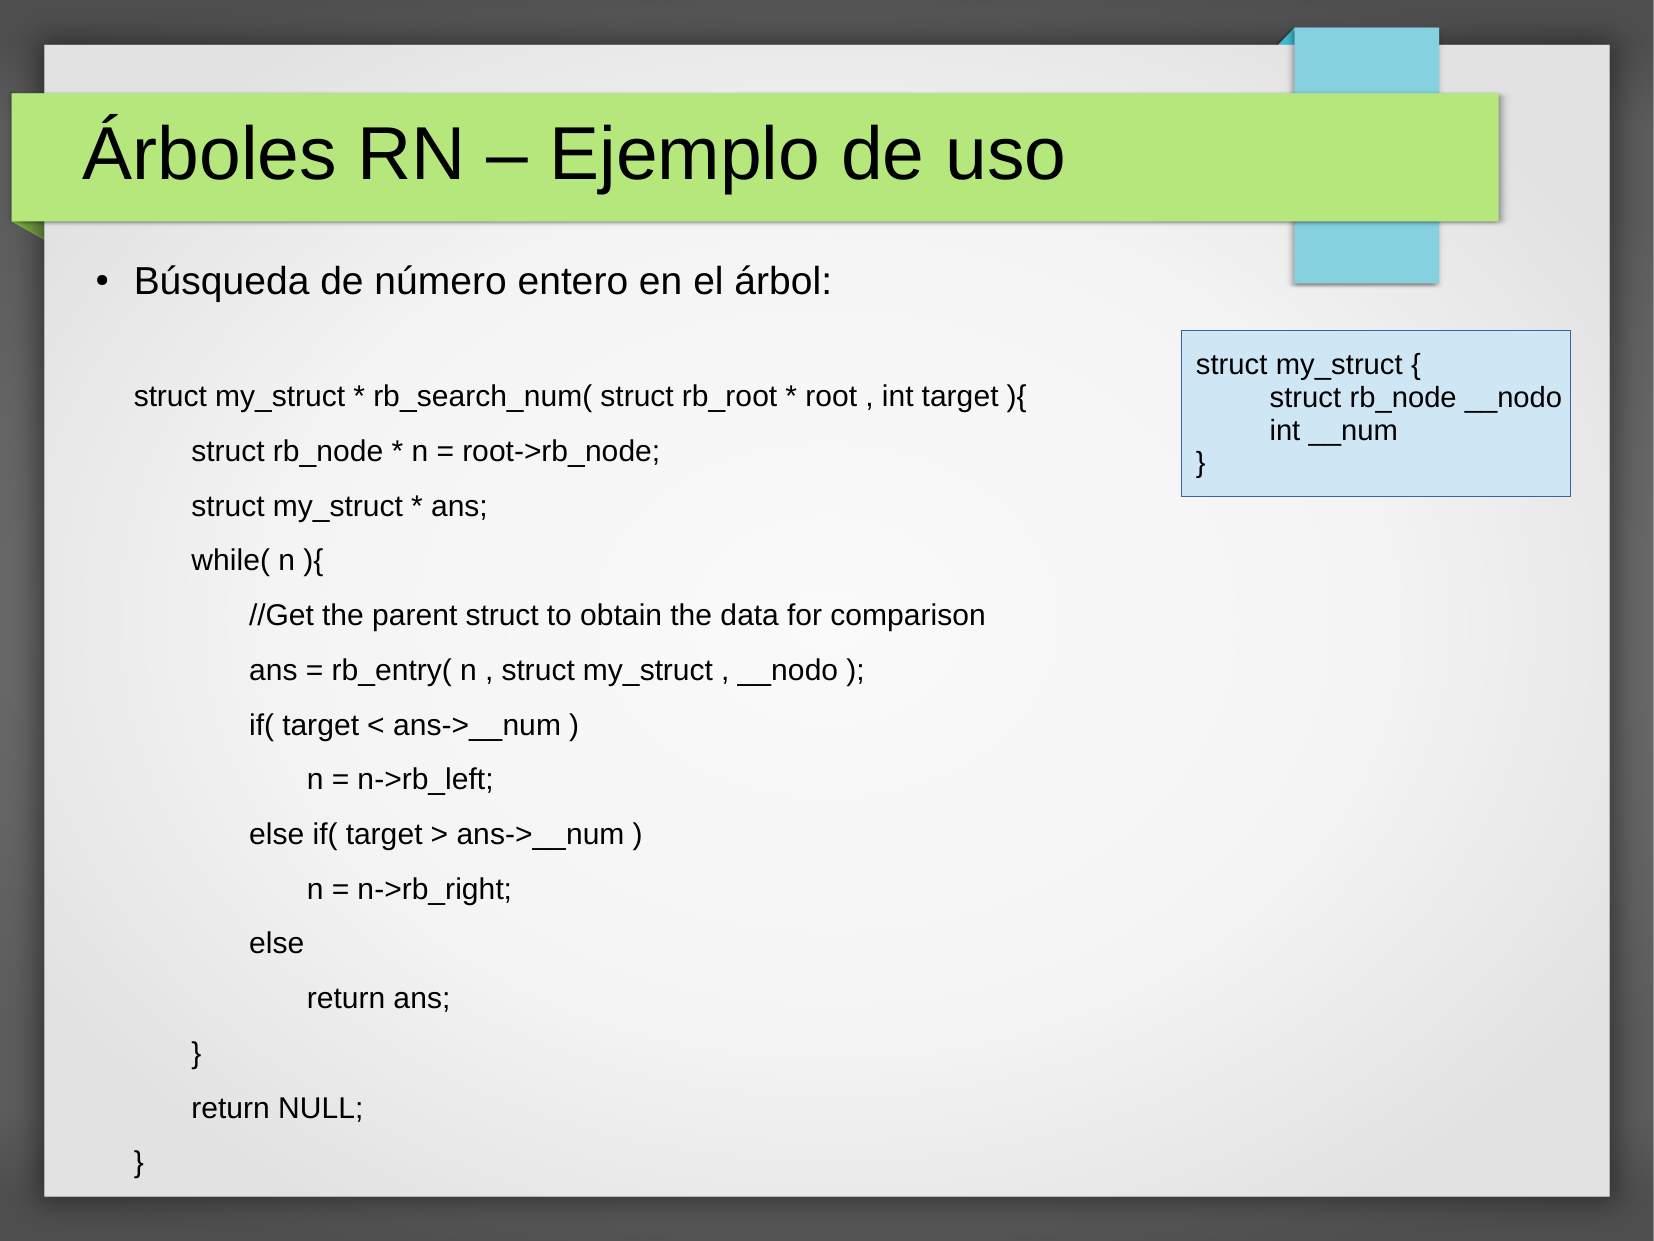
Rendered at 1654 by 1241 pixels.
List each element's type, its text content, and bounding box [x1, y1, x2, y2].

picture [0, 0, 1654, 1241]
list Búsqueda de número entero en el árbol: struct my_struct * rb_search_num( struct rb_root * root , int target ){ struct rb_node * n = root->rb_node; struct my_struct * ans; while( n ){ //Get the parent struct to obtain the data for comparison ans = rb_entry( n , struct my_struct , __nodo ); if( target < ans->__num ) n = n->rb_left; else if( target > ans->__num ) n = n->rb_right; else return ans; } return NULL; } [82, 259, 1571, 1182]
title Árboles RN – Ejemplo de uso [82, 94, 1264, 213]
text_box struct my_struct { struct rb_node __nodo int __num } [1181, 330, 1571, 497]
